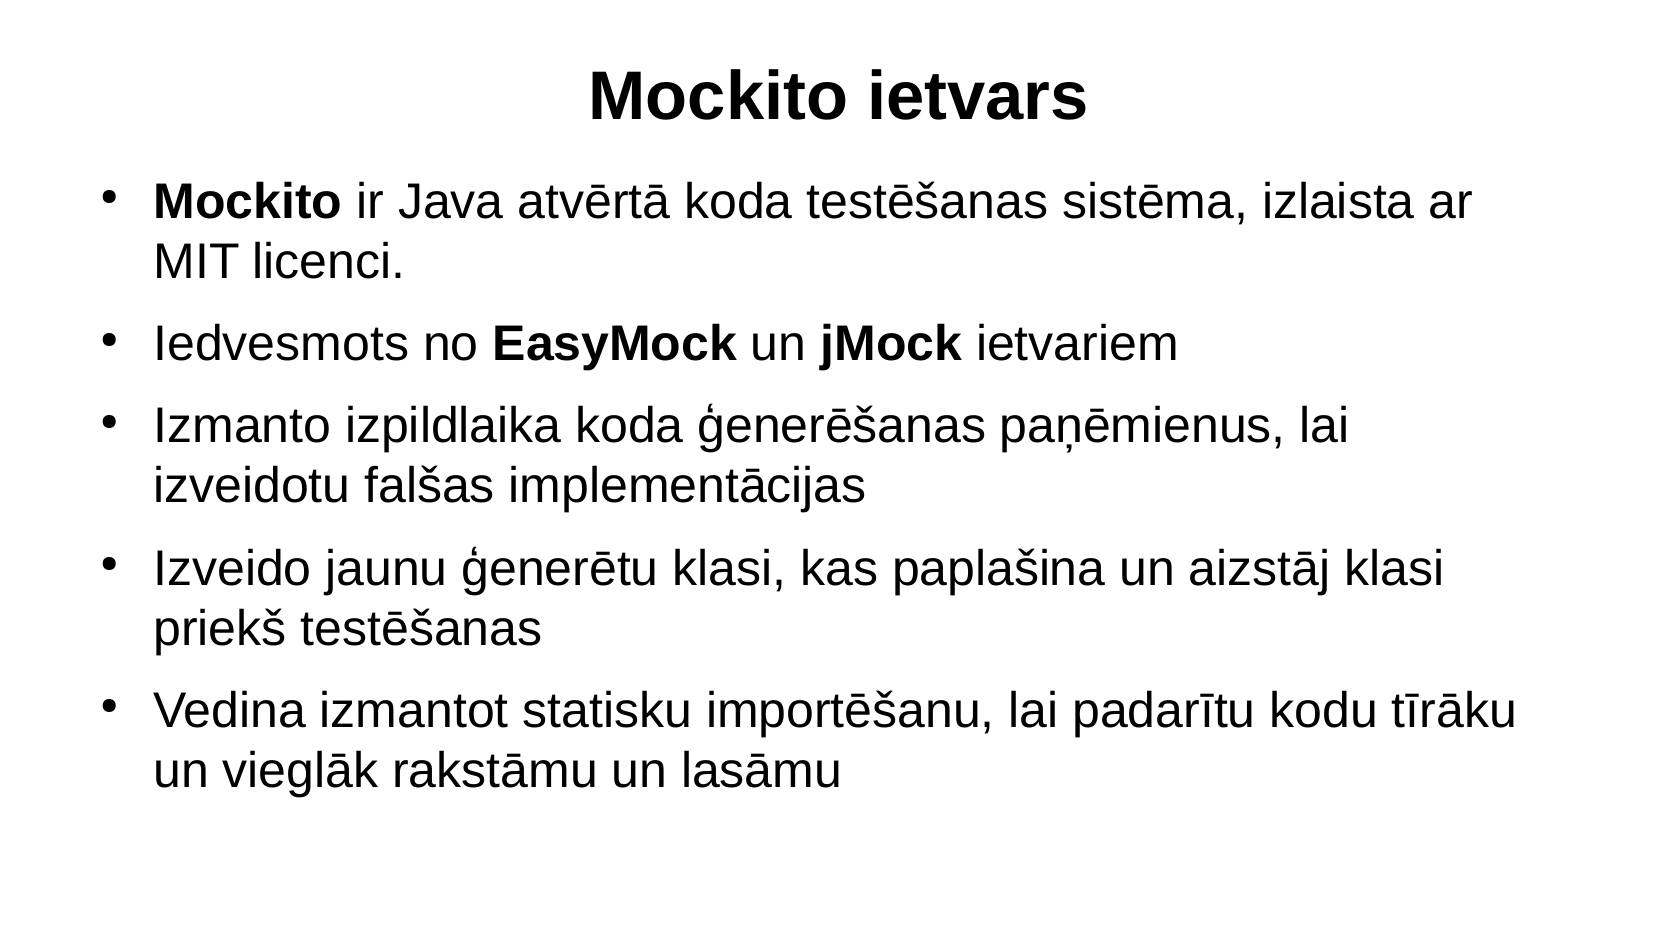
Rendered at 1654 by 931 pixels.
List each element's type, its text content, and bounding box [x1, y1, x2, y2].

title Mockito ietvars [82, 37, 1571, 147]
list Mockito ir Java atvērtā koda testēšanas sistēma, izlaista ar MIT licenci. Iedvesmots no EasyMock un jMock ietvariem Izmanto izpildlaika koda ģenerēšanas paņēmienus, lai izveidotu falšas implementācijas Izveido jaunu ģenerētu klasi, kas paplašina un aizstāj klasi priekš testēšanas Vedina izmantot statisku importēšanu, lai padarītu kodu tīrāku un vieglāk rakstāmu un lasāmu [82, 168, 1538, 889]
